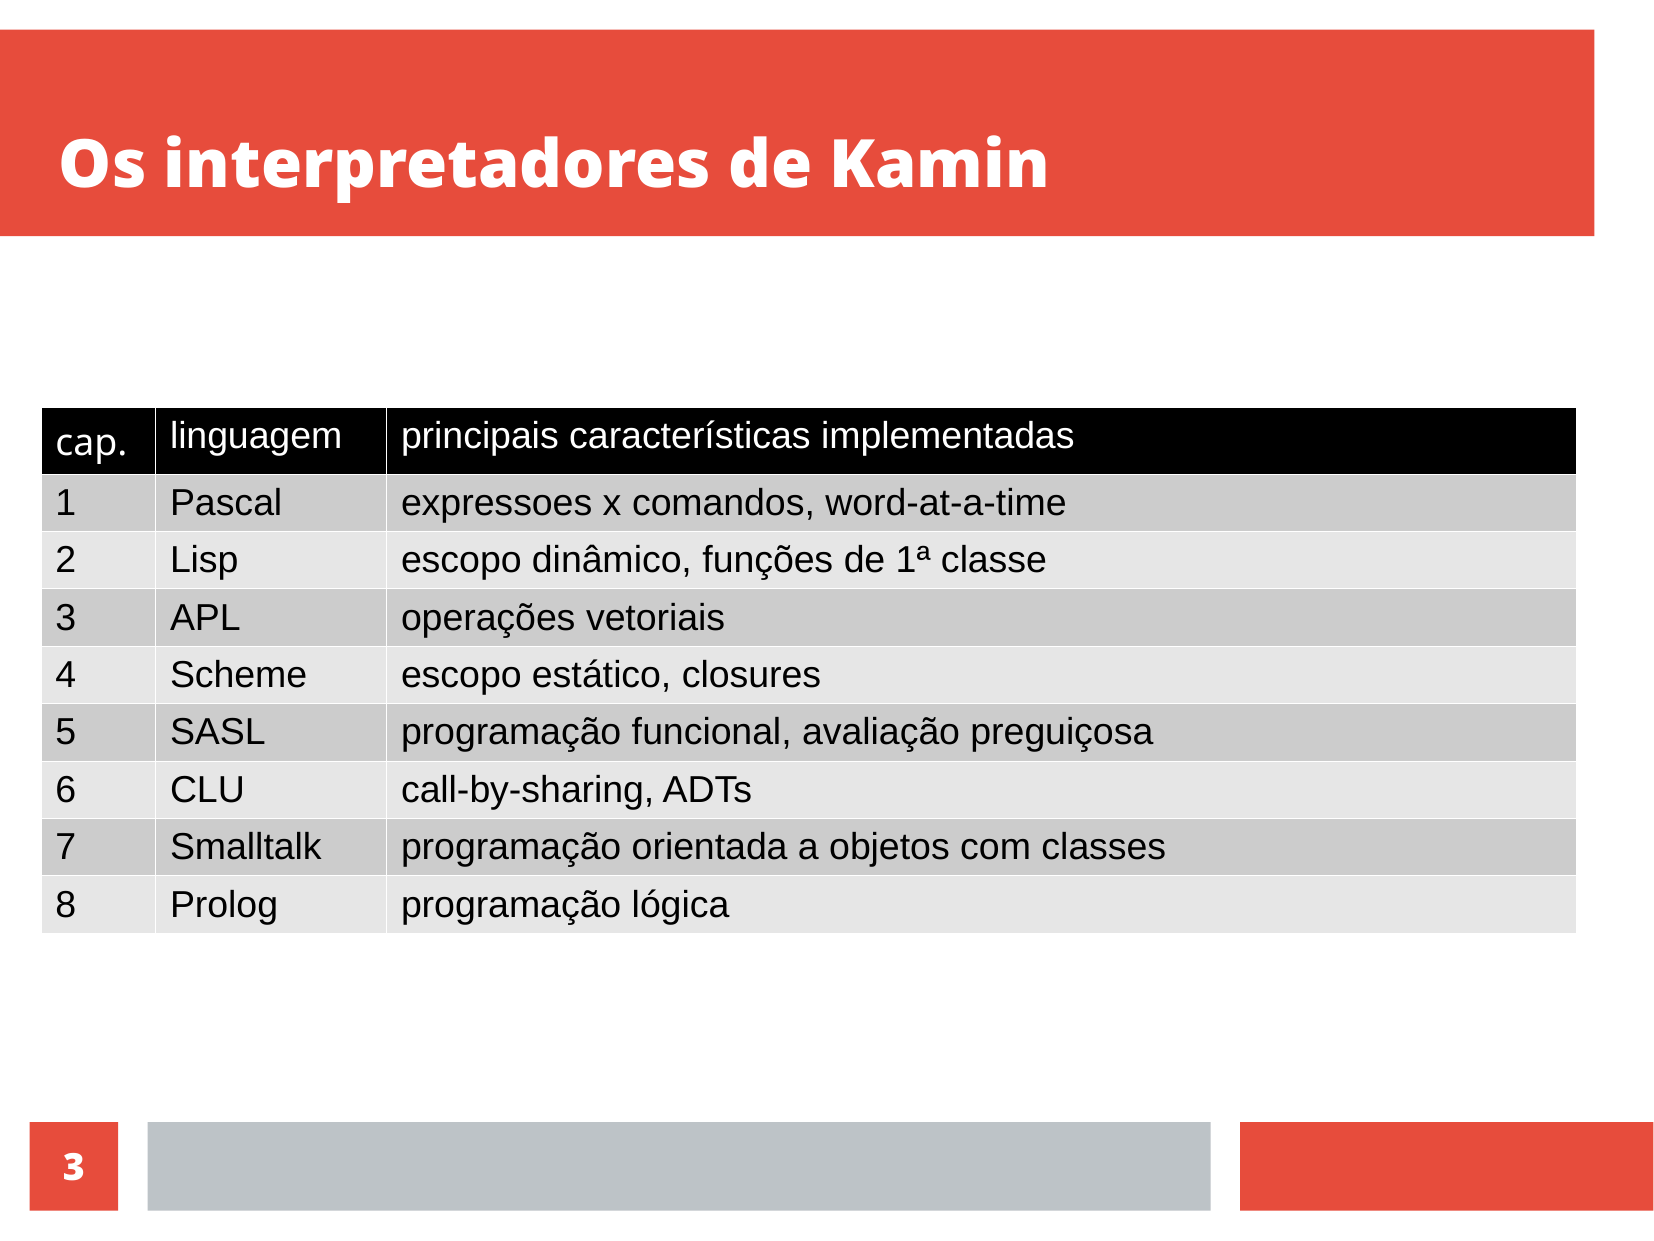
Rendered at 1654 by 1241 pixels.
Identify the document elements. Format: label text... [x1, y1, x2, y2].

table_cell programação lógica [387, 876, 1576, 933]
table_cell programação orientada a objetos com classes [387, 819, 1576, 875]
table_cell SASL [156, 704, 386, 761]
table_cell 8 [42, 876, 155, 933]
table_cell CLU [156, 762, 386, 818]
table_cell APL [156, 589, 386, 646]
table_cell Pascal [156, 475, 386, 531]
title Os interpretadores de Kamin [59, 59, 1595, 207]
table_cell 1 [42, 475, 155, 531]
table_cell Scheme [156, 647, 386, 703]
table_cell operações vetoriais [387, 589, 1576, 646]
table_cell 6 [42, 762, 155, 818]
table_cell expressoes x comandos, word-at-a-time [387, 475, 1576, 531]
table_cell 2 [42, 532, 155, 588]
table_cell 3 [42, 589, 155, 646]
table_cell call-by-sharing, ADTs [387, 762, 1576, 818]
table_header principais características implementadas [387, 408, 1576, 474]
table_cell escopo estático, closures [387, 647, 1576, 703]
table_cell escopo dinâmico, funções de 1ª classe [387, 532, 1576, 588]
table_cell programação funcional, avaliação preguiçosa [387, 704, 1576, 761]
table_header cap. [42, 408, 155, 474]
table_cell Smalltalk [156, 819, 386, 875]
table_cell 7 [42, 819, 155, 875]
table_header linguagem [156, 408, 386, 474]
table_cell 5 [42, 704, 155, 761]
table_cell 4 [42, 647, 155, 703]
table_cell Prolog [156, 876, 386, 933]
table_cell Lisp [156, 532, 386, 588]
